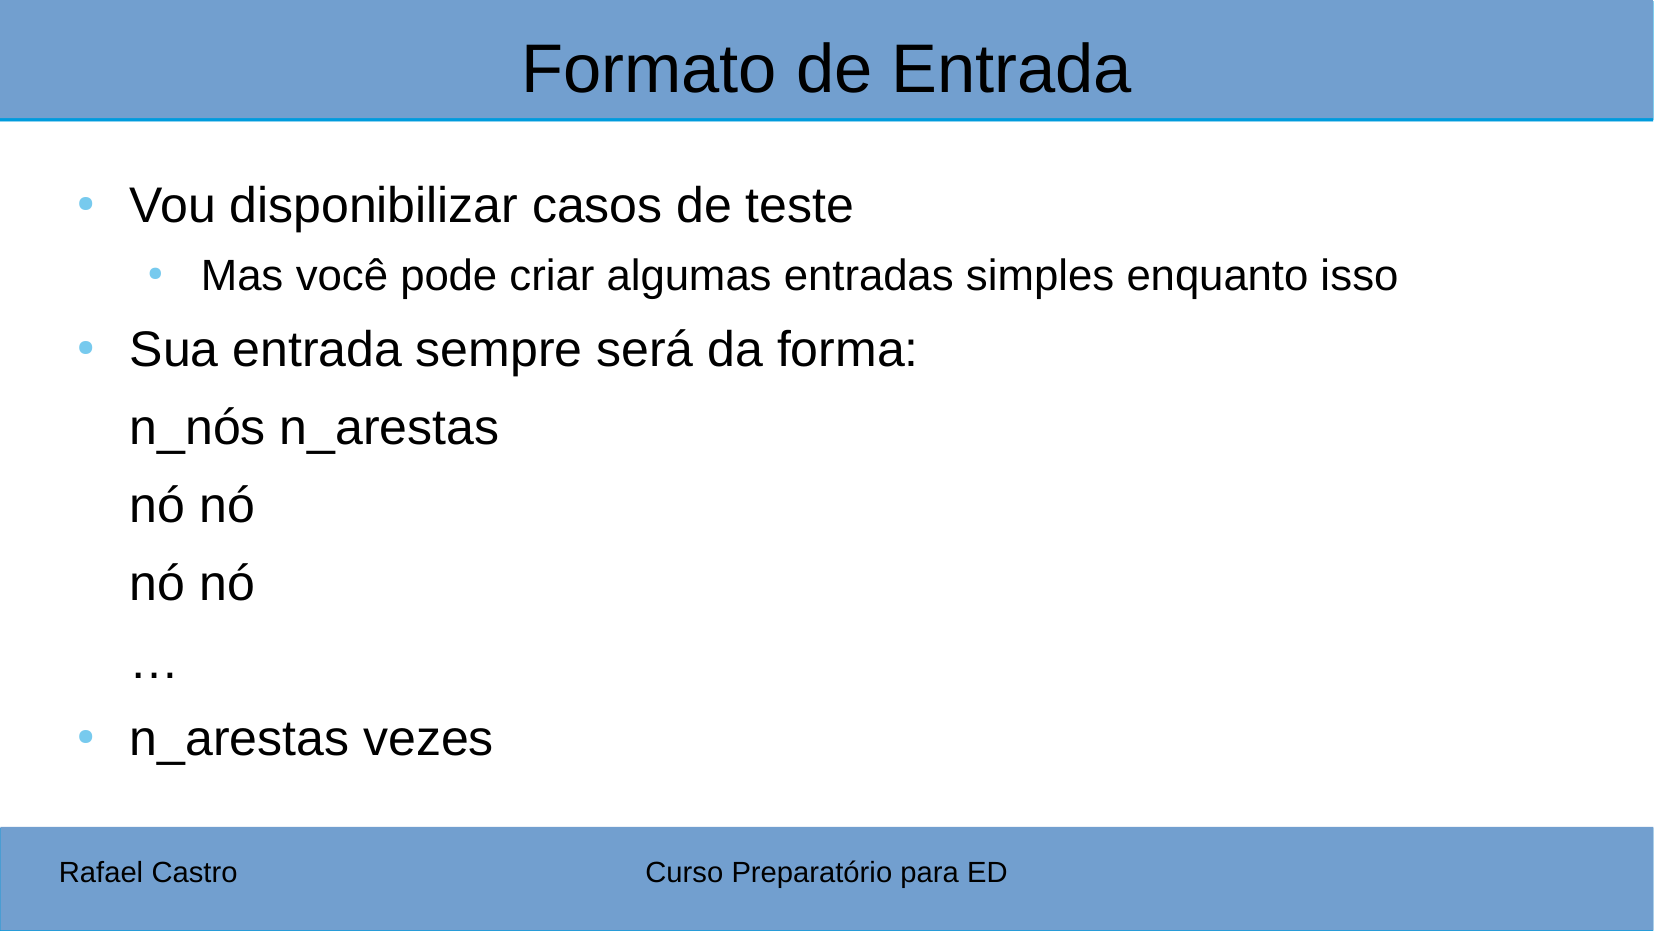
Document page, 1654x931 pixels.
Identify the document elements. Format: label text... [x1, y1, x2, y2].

list Vou disponibilizar casos de teste Mas você pode criar algumas entradas simples enquanto isso Sua entrada sempre será da forma: n_nós n_arestas nó nó nó nó … n_arestas vezes [59, 177, 1595, 768]
title Formato de Entrada [59, 29, 1595, 108]
